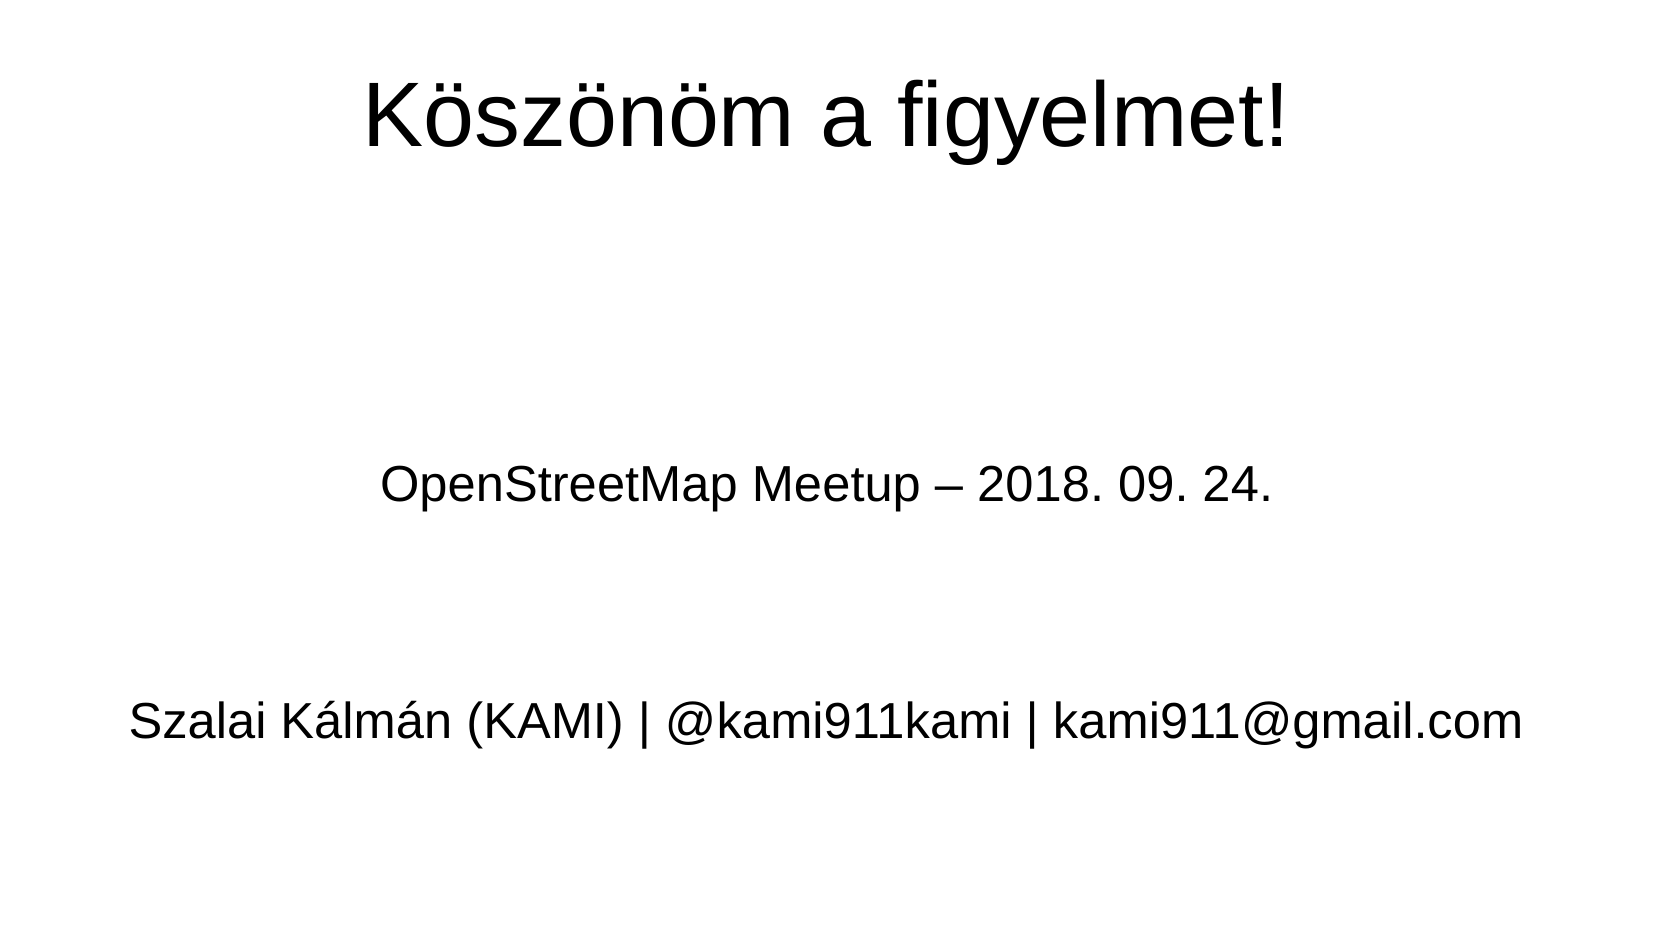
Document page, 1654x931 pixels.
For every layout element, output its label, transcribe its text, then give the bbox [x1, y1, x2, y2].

title Köszönöm a figyelmet! [82, 37, 1571, 193]
list OpenStreetMap Meetup – 2018. 09. 24. Szalai Kálmán (KAMI) | @kami911kami | kami911@gmail.com [82, 217, 1571, 758]
